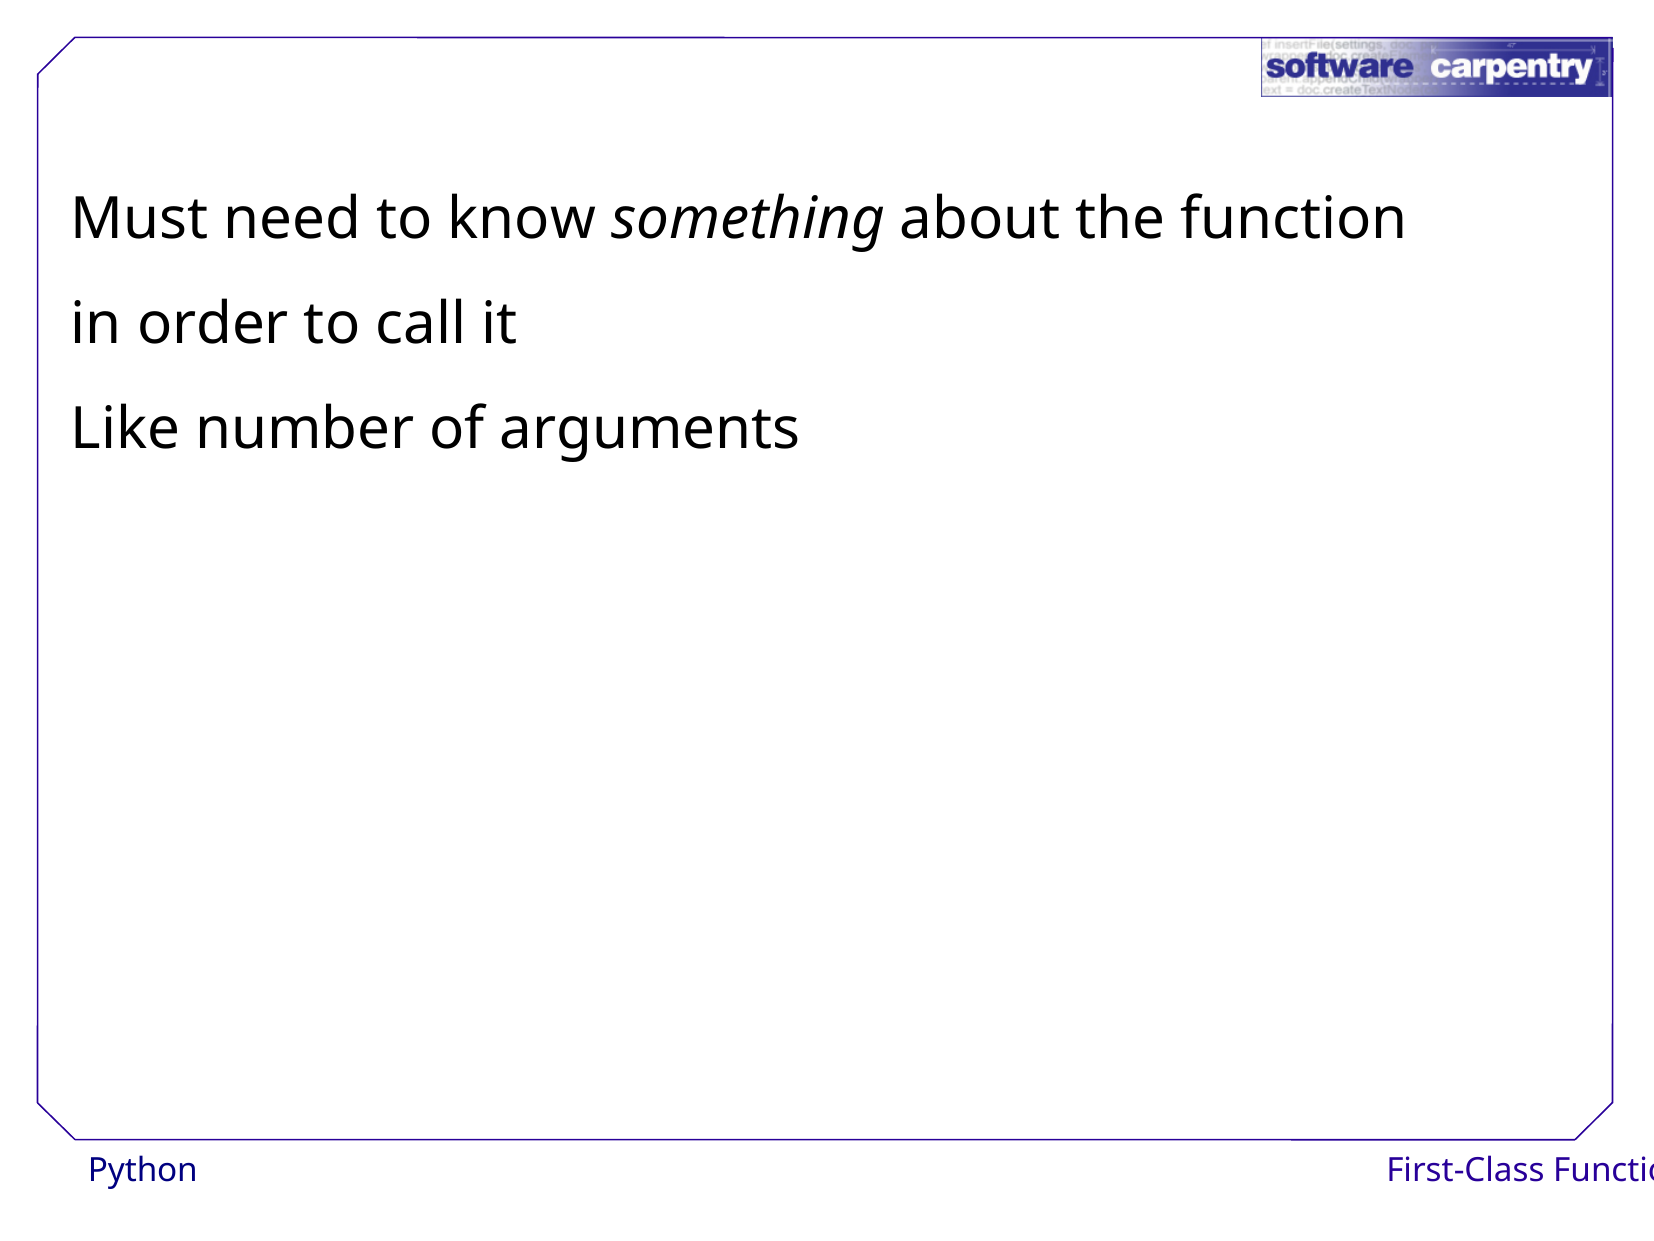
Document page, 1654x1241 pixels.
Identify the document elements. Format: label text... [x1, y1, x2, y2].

text_box Must need to know something about the function in order to call it Like number of arguments [56, 138, 1574, 469]
picture [1261, 39, 1613, 97]
